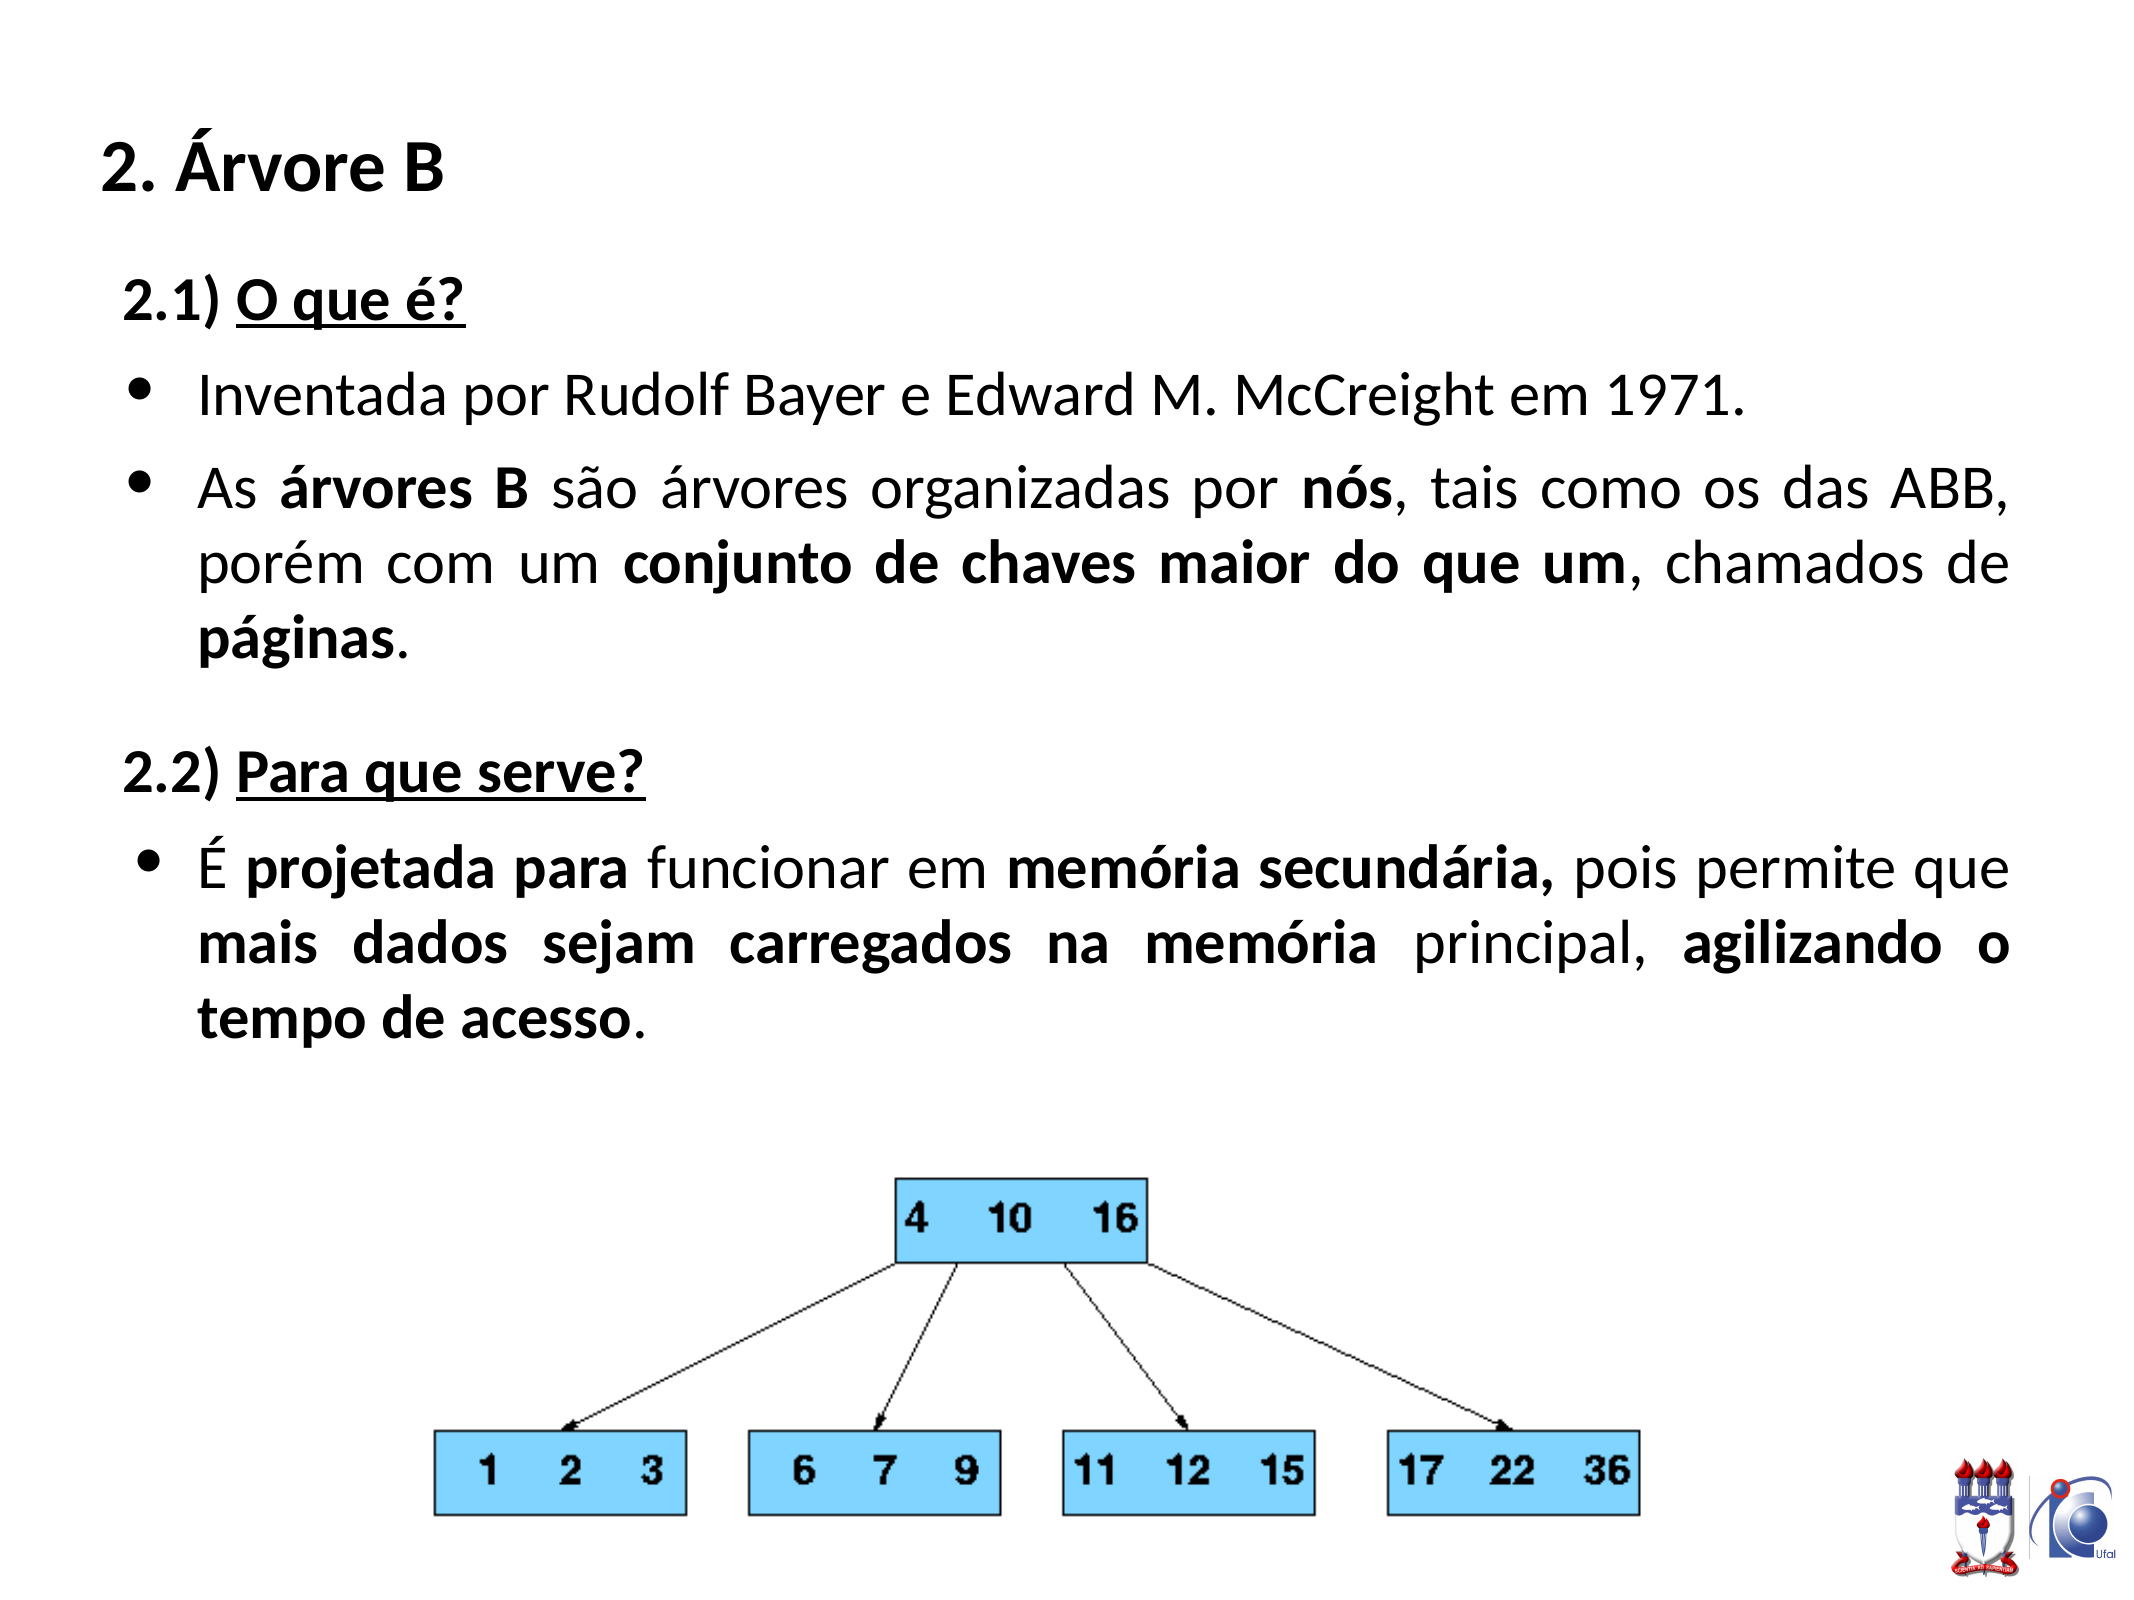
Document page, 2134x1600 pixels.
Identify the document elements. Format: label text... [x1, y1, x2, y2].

list 2.1) O que é? Inventada por Rudolf Bayer e Edward M. McCreight em 1971. As árvores B são árvores organizadas por nós, tais como os das ABB, porém com um conjunto de chaves maior do que um, chamados de páginas. 2.2) Para que serve? É projetada para funcionar em memória secundária, pois permite que mais dados sejam carregados na memória principal, agilizando o tempo de acesso. [113, 249, 2020, 1159]
picture [2028, 1476, 2116, 1559]
picture [1948, 1456, 2020, 1579]
picture [405, 1153, 1729, 1546]
title 2. Árvore B [92, 72, 2042, 250]
